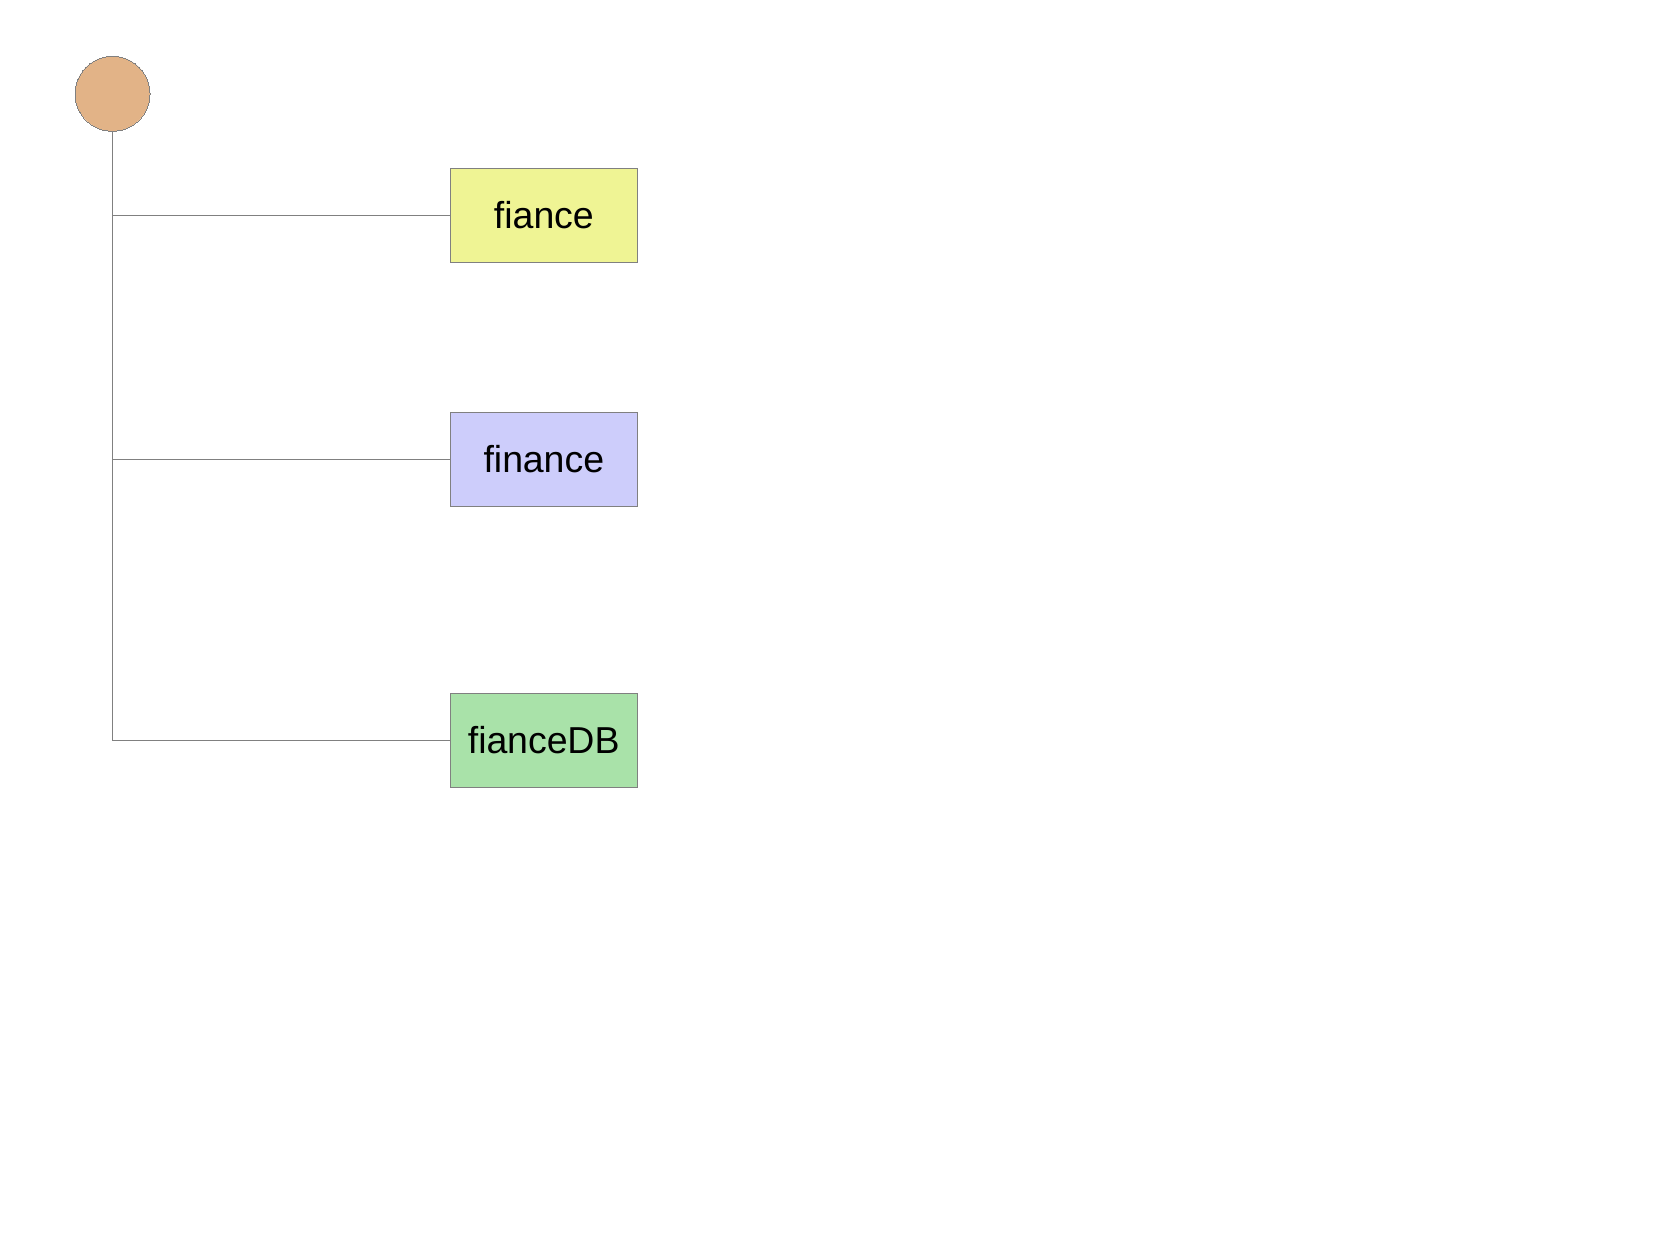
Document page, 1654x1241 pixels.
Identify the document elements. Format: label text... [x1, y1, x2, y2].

text_box finance [450, 412, 638, 507]
text_box [75, 56, 151, 132]
text_box fiance [450, 168, 638, 263]
text_box fianceDB [450, 693, 638, 788]
